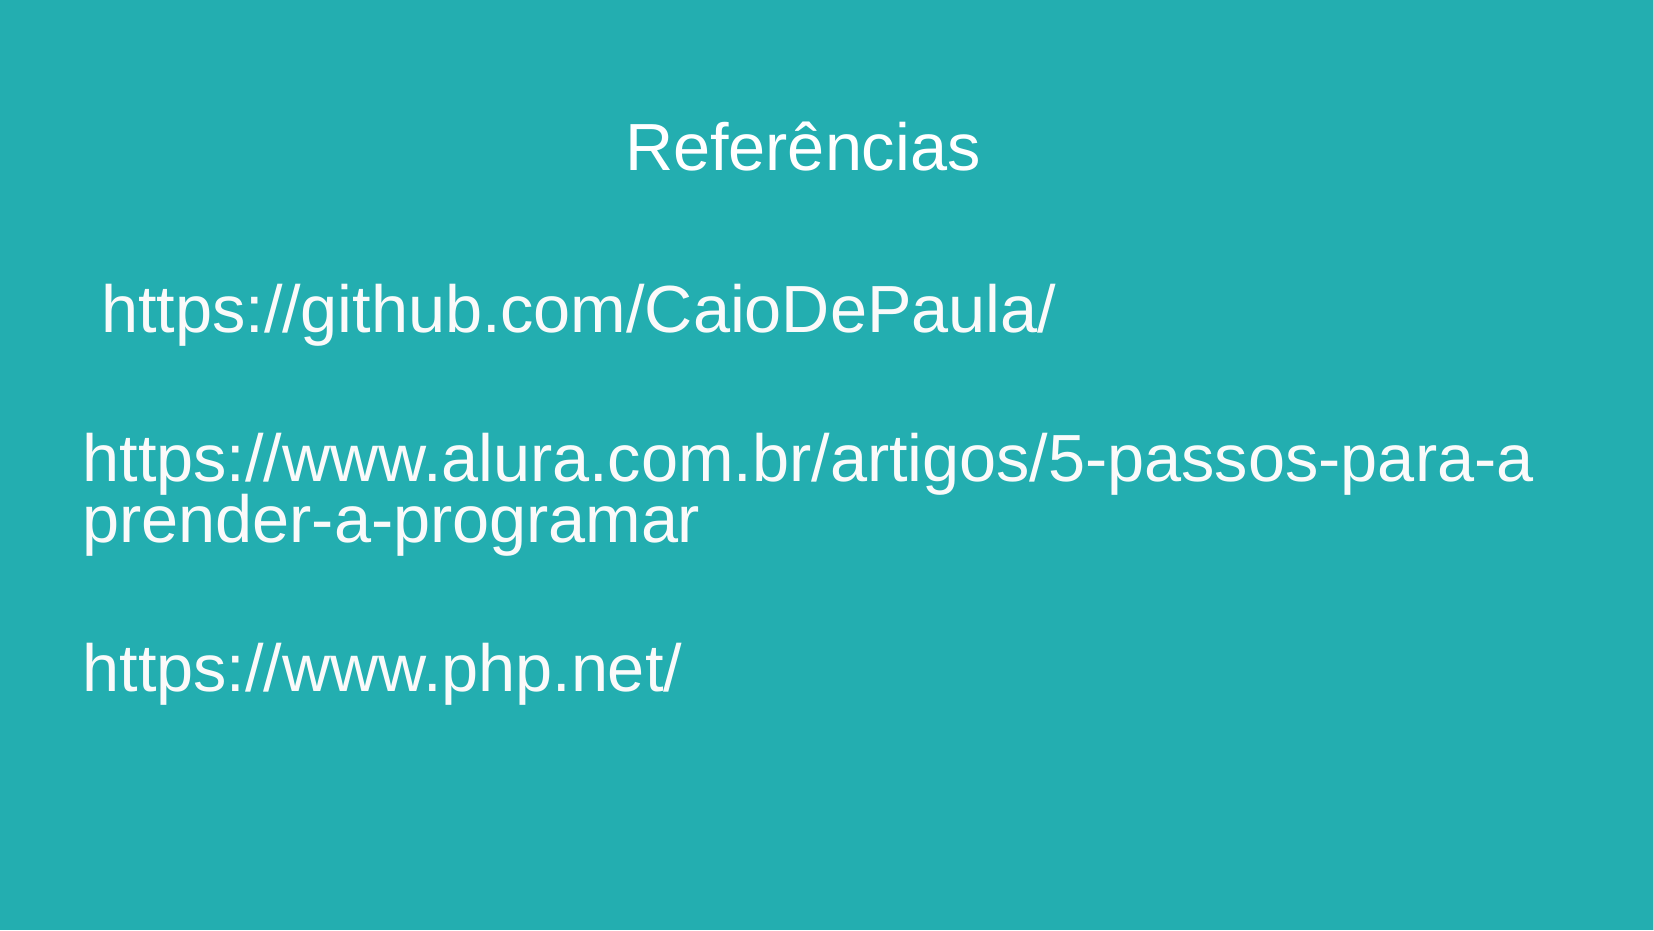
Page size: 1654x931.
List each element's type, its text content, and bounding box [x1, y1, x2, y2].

subtitle https://github.com/CaioDePaula/ https://www.alura.com.br/artigos/5-passos-para-aprender-a-programar https://www.php.net/ [82, 271, 1571, 721]
title Referências [59, 69, 1548, 225]
